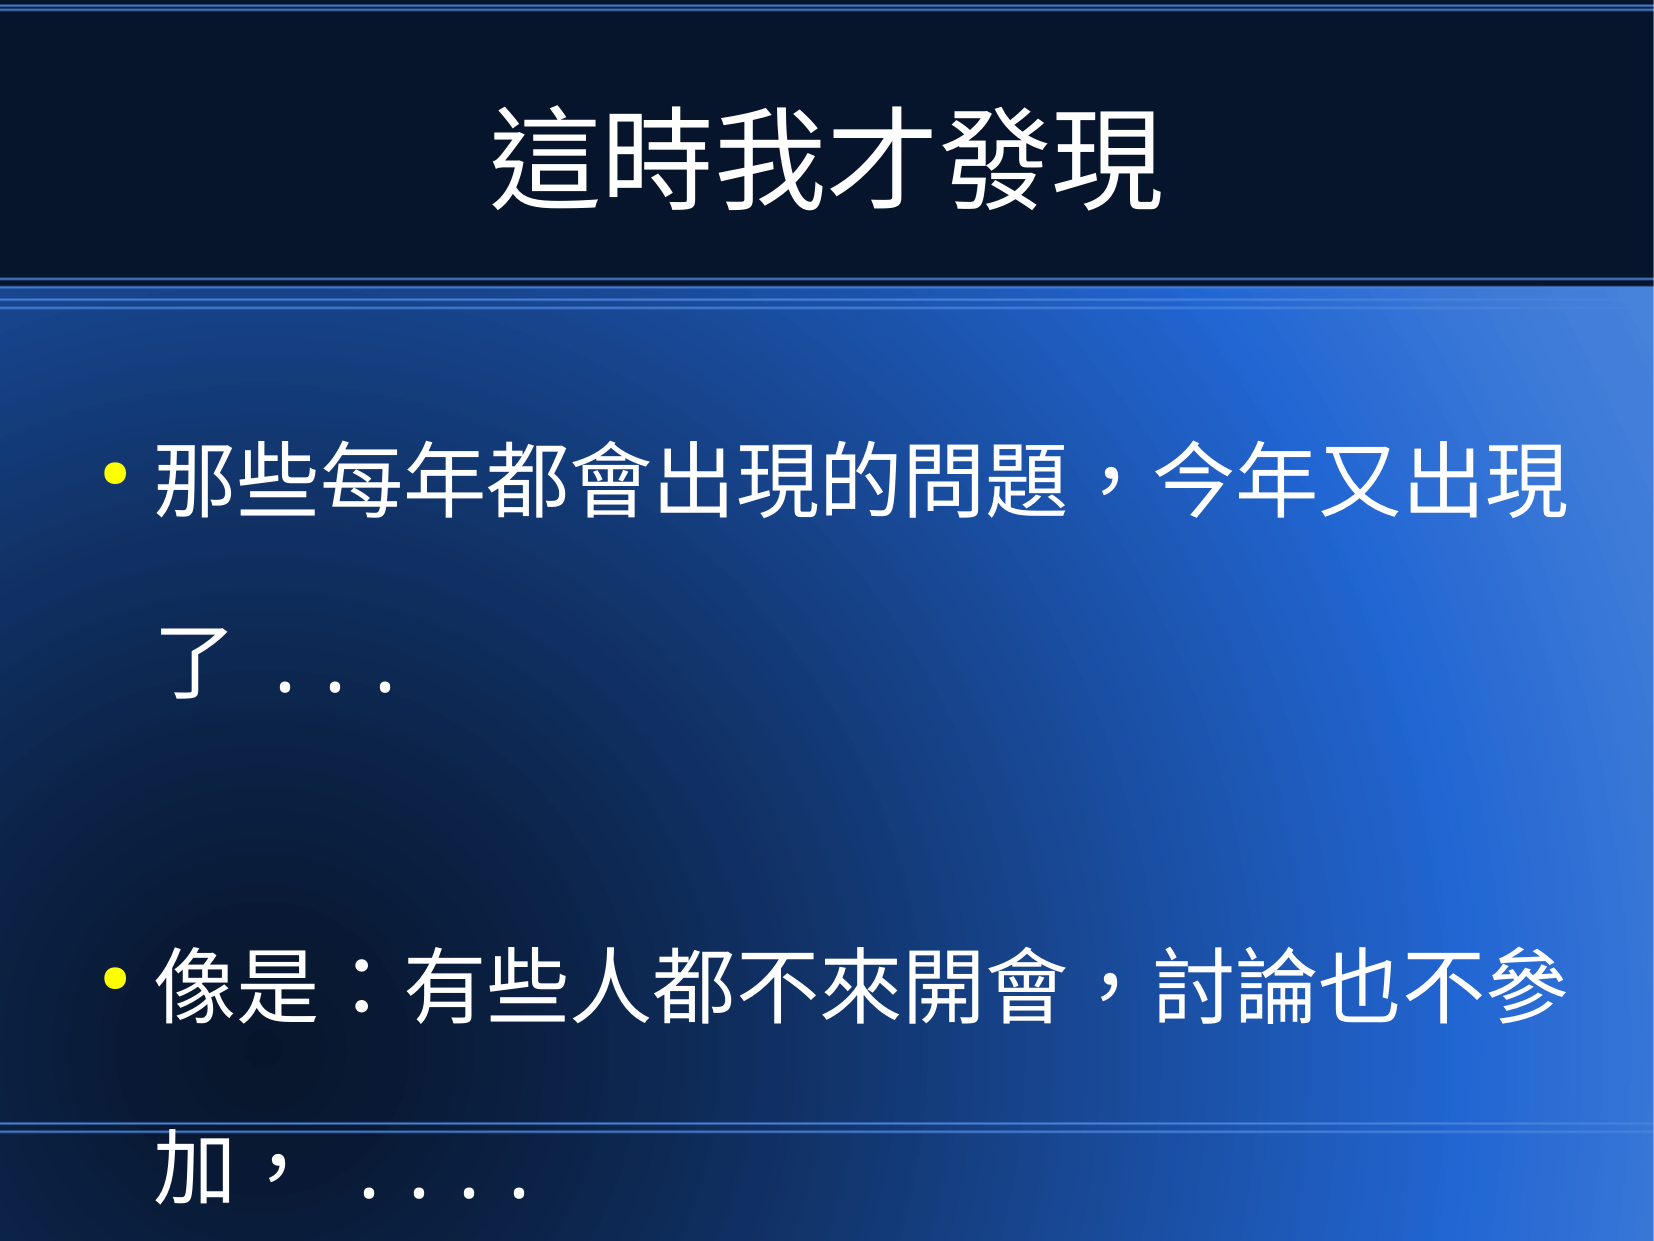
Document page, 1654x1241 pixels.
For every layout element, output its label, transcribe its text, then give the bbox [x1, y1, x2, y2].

list 那些每年都會出現的問題，今年又出現了... 像是：有些人都不來開會，討論也不參加，.... [82, 355, 1571, 1241]
title 這時我才發現 [82, 49, 1571, 257]
picture [0, 0, 1654, 1241]
